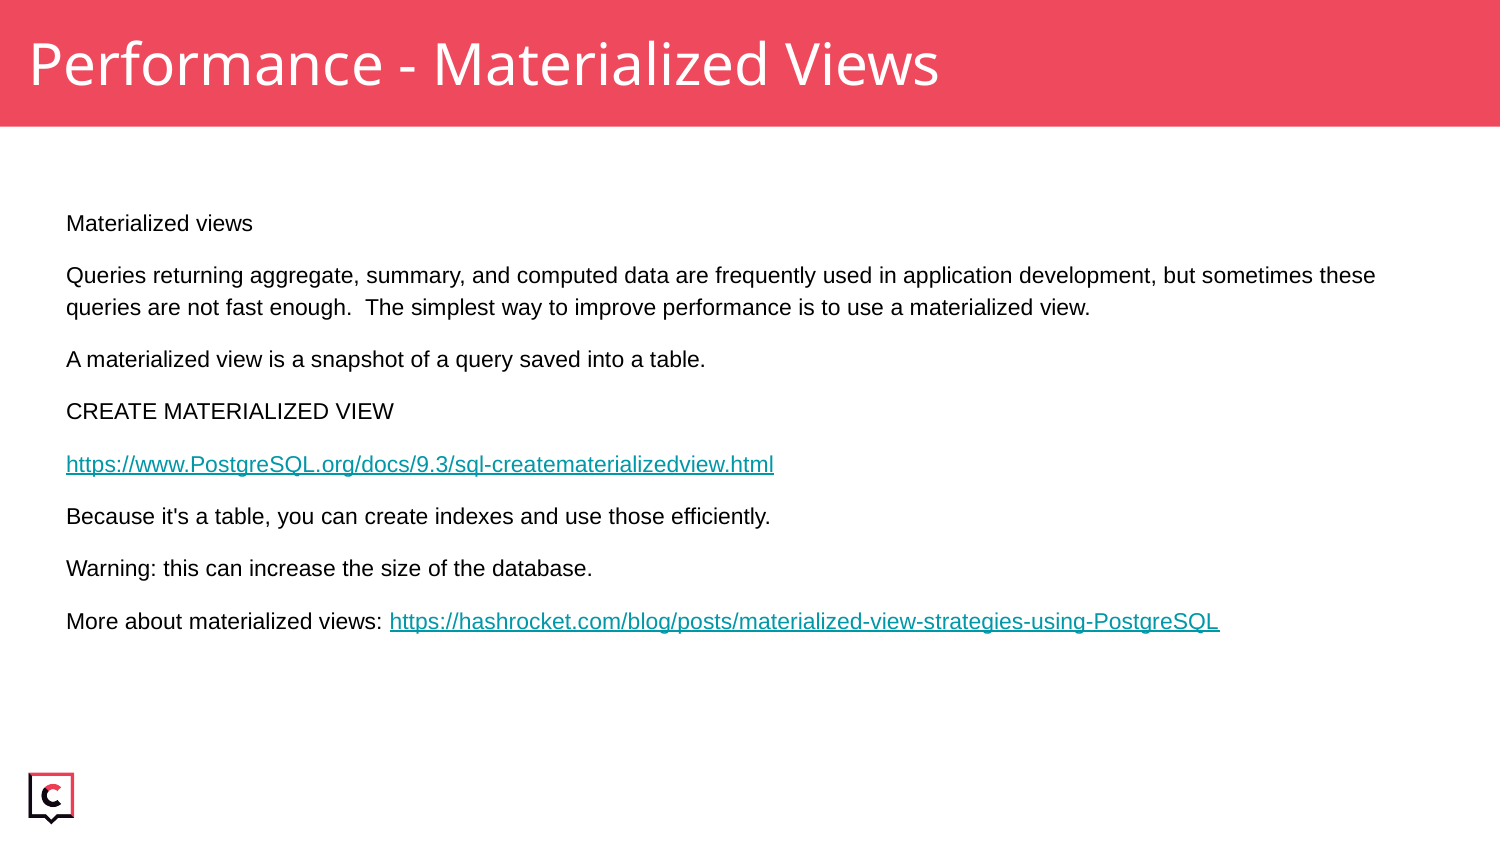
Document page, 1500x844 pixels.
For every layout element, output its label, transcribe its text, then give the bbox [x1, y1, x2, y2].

picture [19, 764, 82, 830]
title Performance - Materialized Views [13, 12, 1412, 107]
list Materialized views Queries returning aggregate, summary, and computed data are frequently used in application development, but sometimes these queries are not fast enough. The simplest way to improve performance is to use a materialized view. A materialized view is a snapshot of a query saved into a table. CREATE MATERIALIZED VIEW https://www.PostgreSQL.org/docs/9.3/sql-creatematerializedview.html Because it's a table, you can create indexes and use those efficiently. Warning: this can increase the size of the database. More about materialized views: https://hashrocket.com/blog/posts/materialized-view-strategies-using-PostgreSQL [51, 189, 1449, 750]
